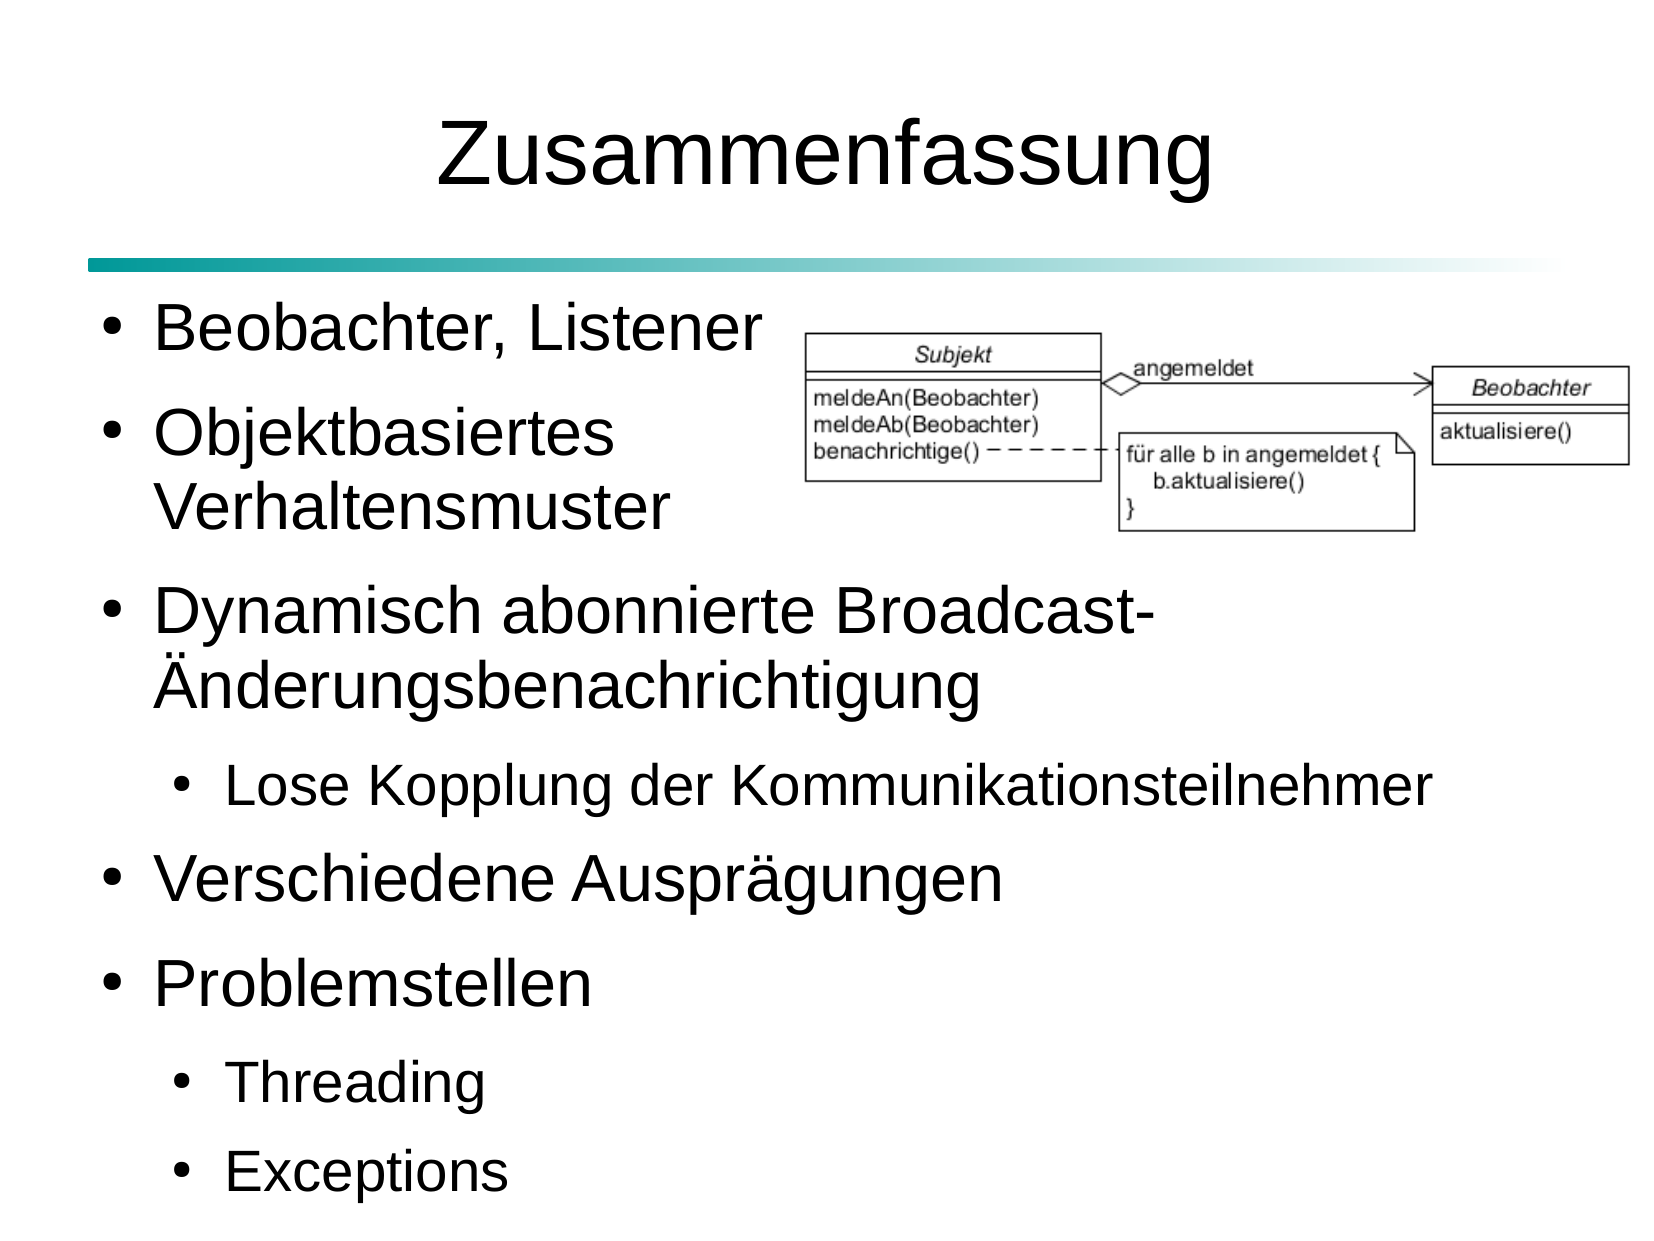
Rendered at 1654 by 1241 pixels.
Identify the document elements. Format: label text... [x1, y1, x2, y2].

picture [797, 328, 1635, 537]
list Beobachter, Listener Objektbasiertes Verhaltensmuster Dynamisch abonnierte Broadcast-Änderungsbenachrichtigung Lose Kopplung der Kommunikationsteilnehmer Verschiedene Ausprägungen Problemstellen Threading Exceptions [82, 290, 1571, 1203]
title Zusammenfassung [82, 56, 1571, 250]
